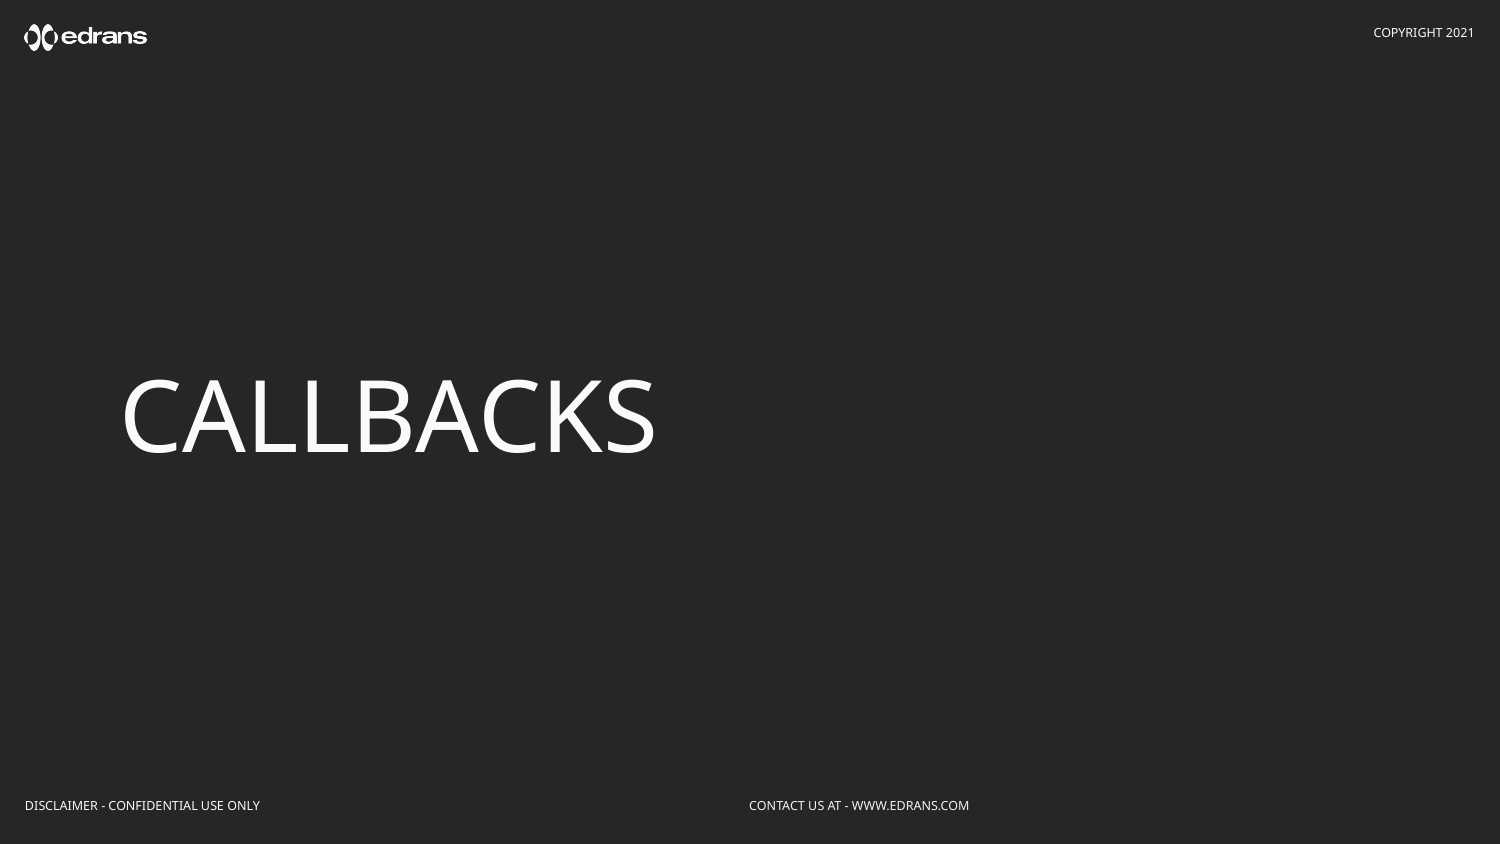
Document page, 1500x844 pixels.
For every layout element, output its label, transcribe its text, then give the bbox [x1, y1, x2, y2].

title CALLBACKS [119, 206, 1377, 619]
picture [24, 24, 147, 51]
